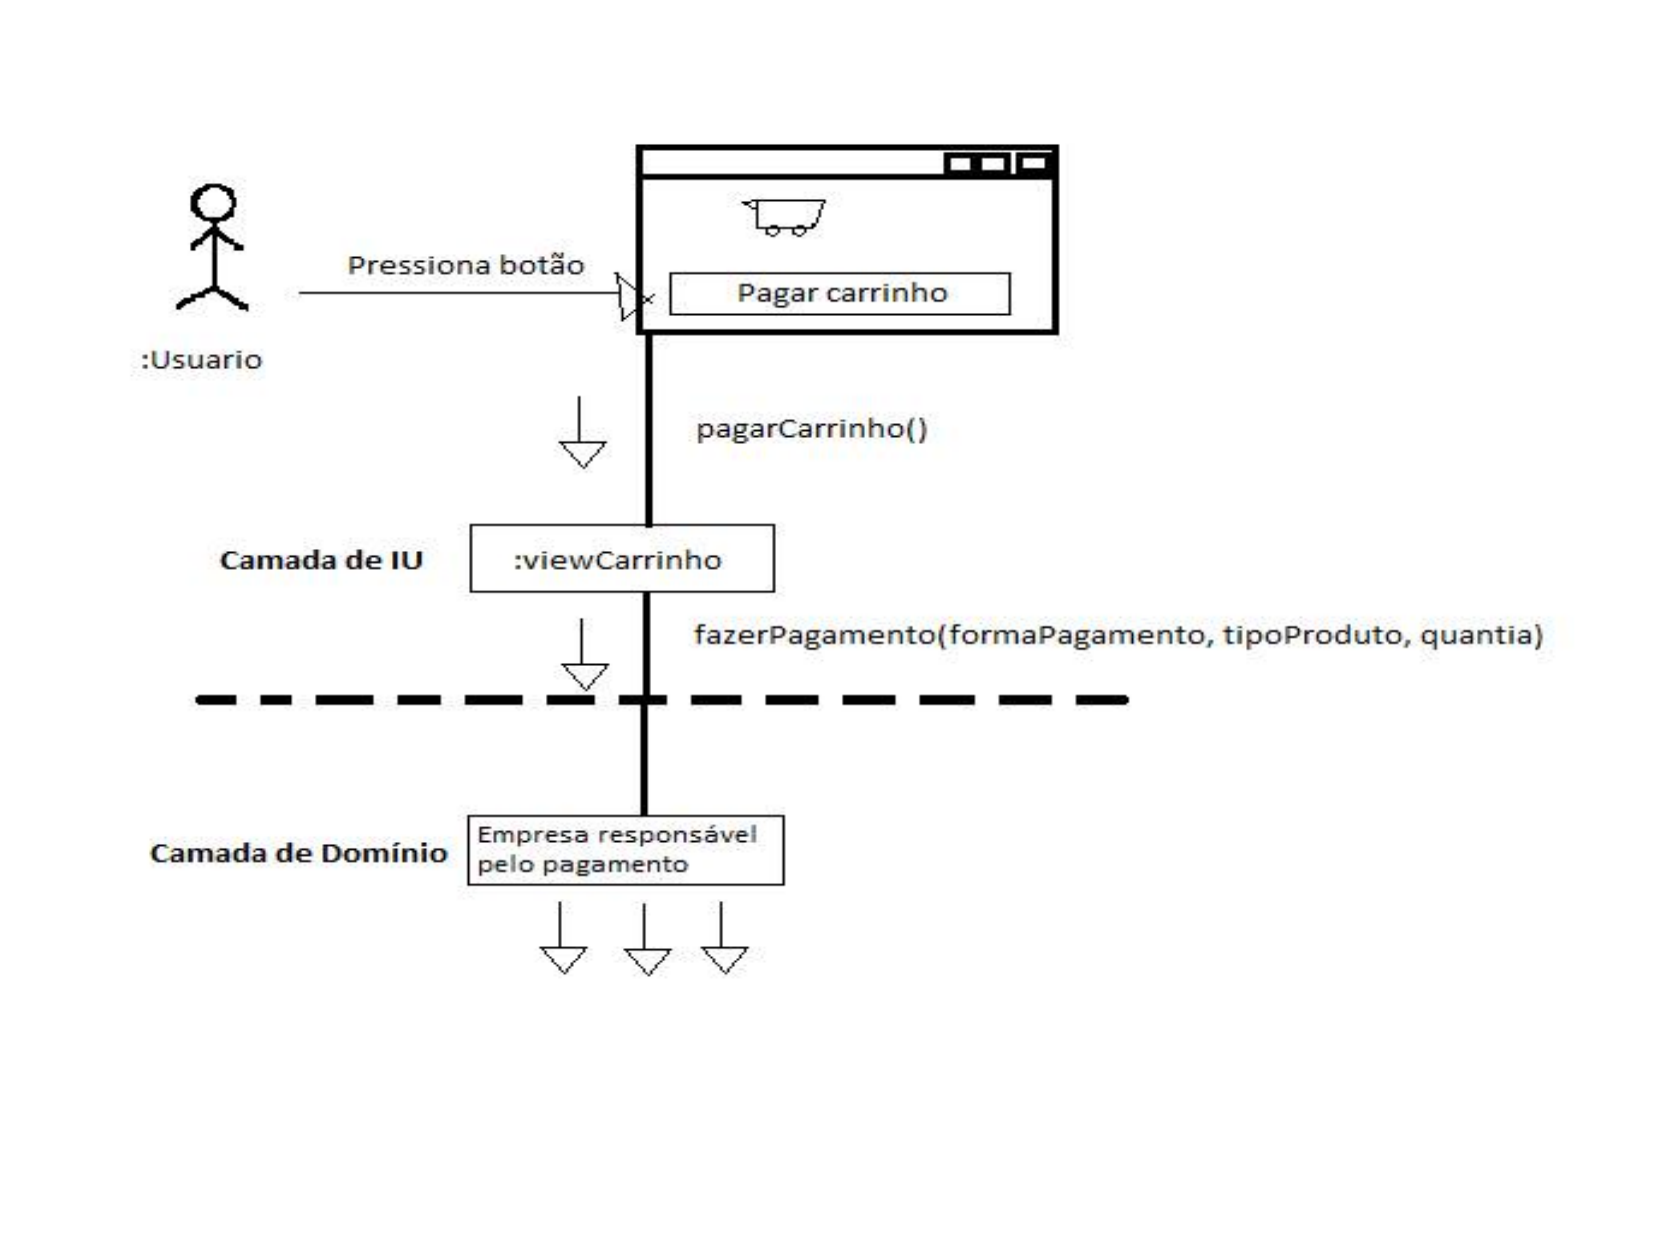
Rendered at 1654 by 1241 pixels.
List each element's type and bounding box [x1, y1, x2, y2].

picture [35, 82, 1654, 1134]
